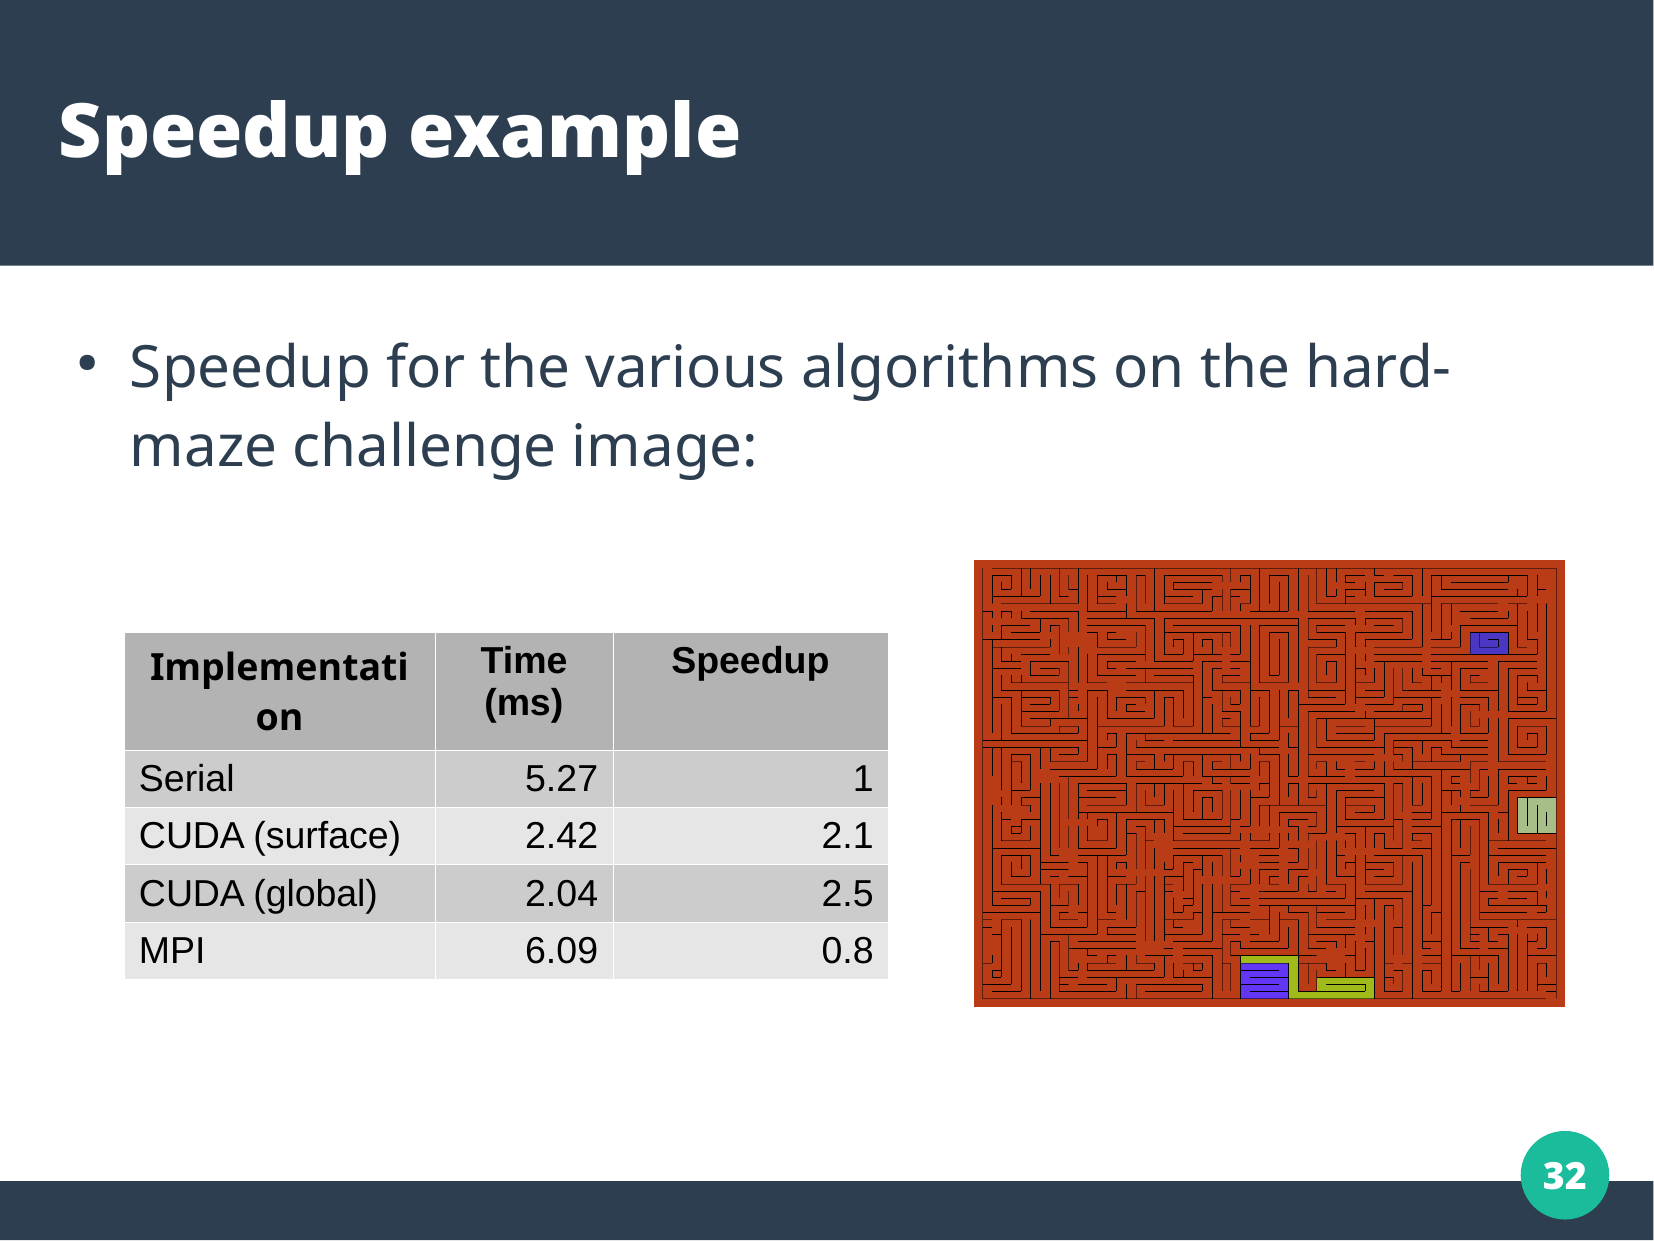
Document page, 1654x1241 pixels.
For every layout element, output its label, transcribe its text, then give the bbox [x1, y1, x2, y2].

table_cell 2.42 [436, 808, 613, 864]
table_cell 2.04 [436, 865, 613, 922]
table_header Speedup [614, 633, 888, 750]
table_header Implementation [125, 633, 435, 750]
table_cell 1 [614, 751, 888, 807]
table_cell 0.8 [614, 923, 888, 979]
table_cell 6.09 [436, 923, 613, 979]
table_cell MPI [125, 923, 435, 979]
table_header Time (ms) [436, 633, 613, 750]
table_cell 2.1 [614, 808, 888, 864]
picture [974, 560, 1565, 1007]
list Speedup for the various algorithms on the hard-maze challenge image: [59, 324, 1595, 1152]
table_cell 5.27 [436, 751, 613, 807]
title Speedup example [59, 49, 1595, 207]
table_cell CUDA (global) [125, 865, 435, 922]
table_cell Serial [125, 751, 435, 807]
table_cell 2.5 [614, 865, 888, 922]
table_cell CUDA (surface) [125, 808, 435, 864]
